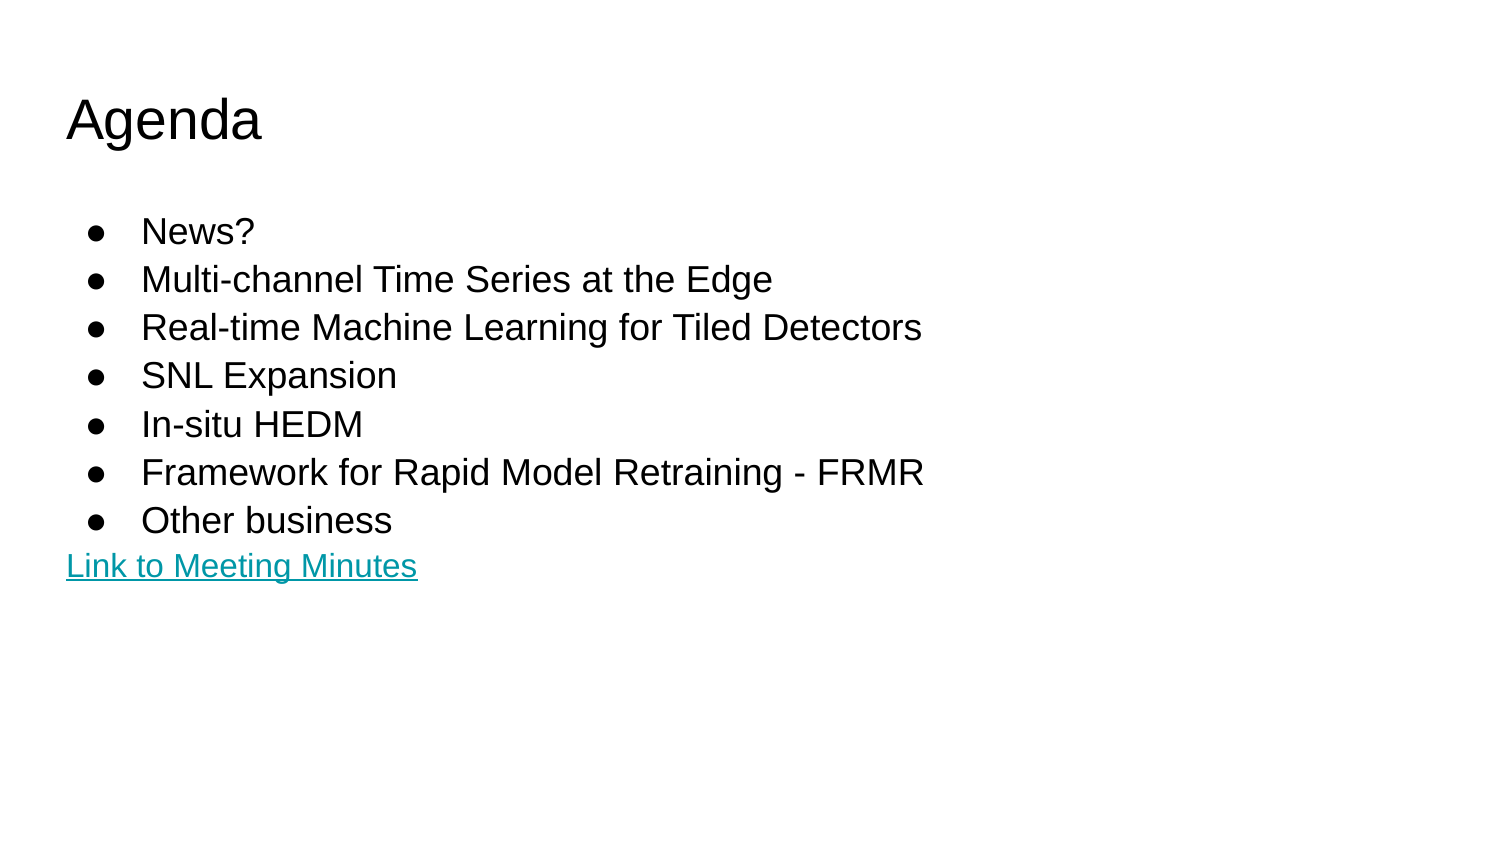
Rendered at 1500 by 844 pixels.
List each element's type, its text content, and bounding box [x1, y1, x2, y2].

title Agenda [51, 72, 1449, 167]
list News? Multi-channel Time Series at the Edge Real-time Machine Learning for Tiled Detectors SNL Expansion In-situ HEDM Framework for Rapid Model Retraining - FRMR Other business Link to Meeting Minutes [51, 189, 1449, 750]
